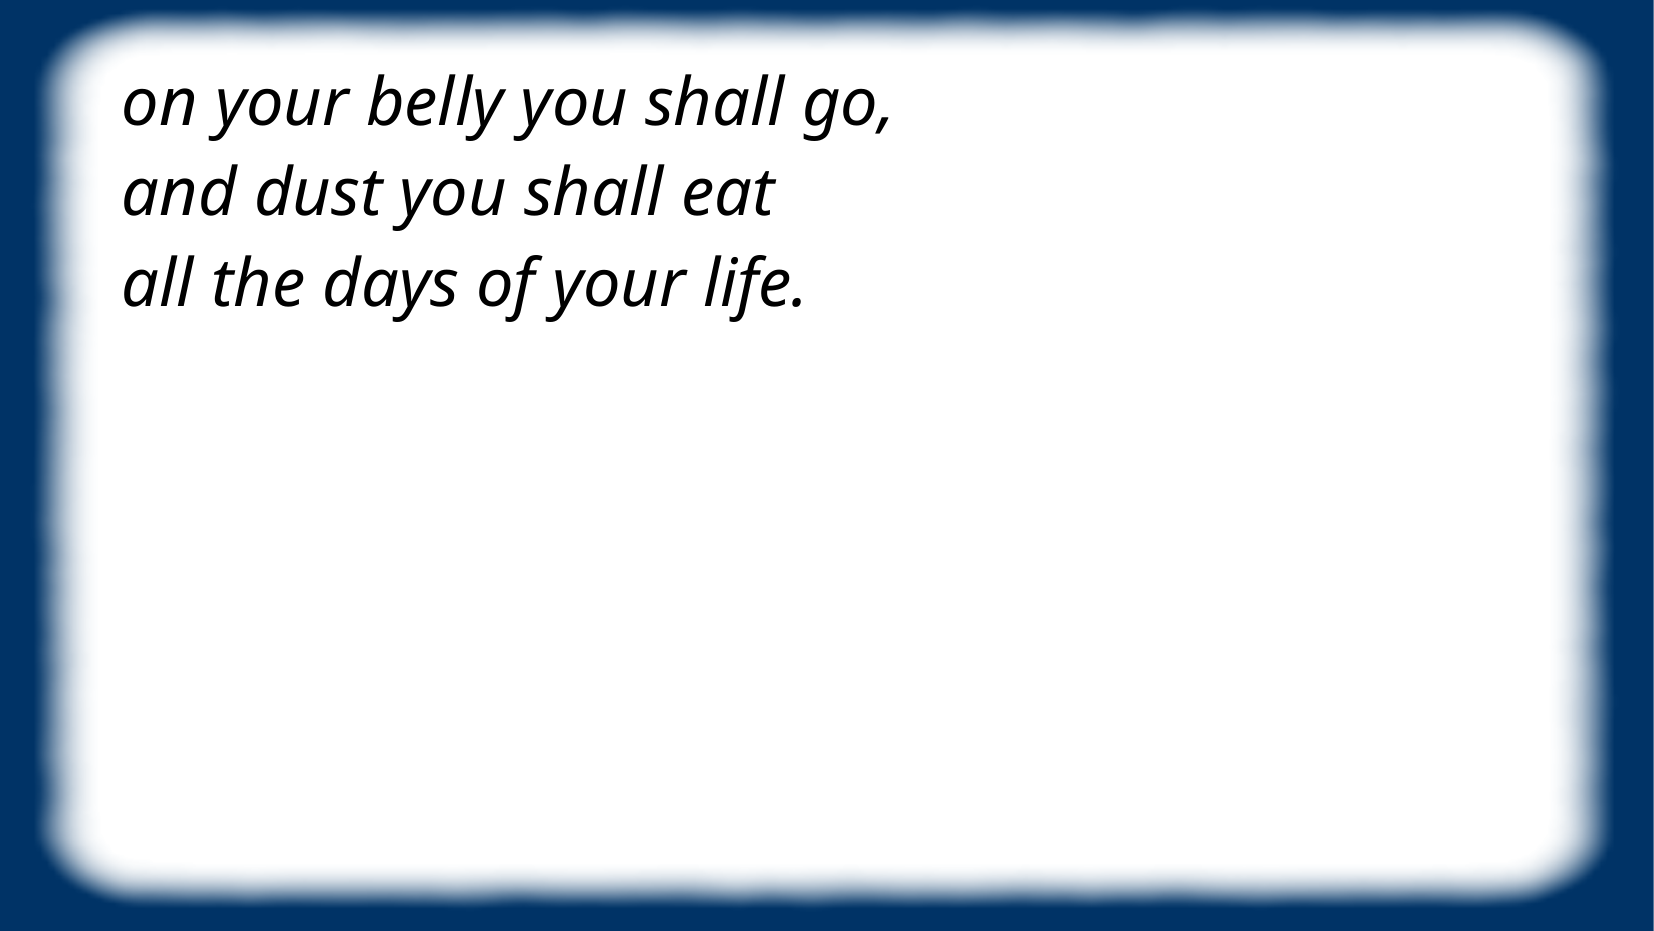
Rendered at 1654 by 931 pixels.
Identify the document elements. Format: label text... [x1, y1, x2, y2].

text_box on your belly you shall go, and dust you shall eat all the days of your life. [106, 46, 1561, 361]
picture [0, 0, 1654, 931]
